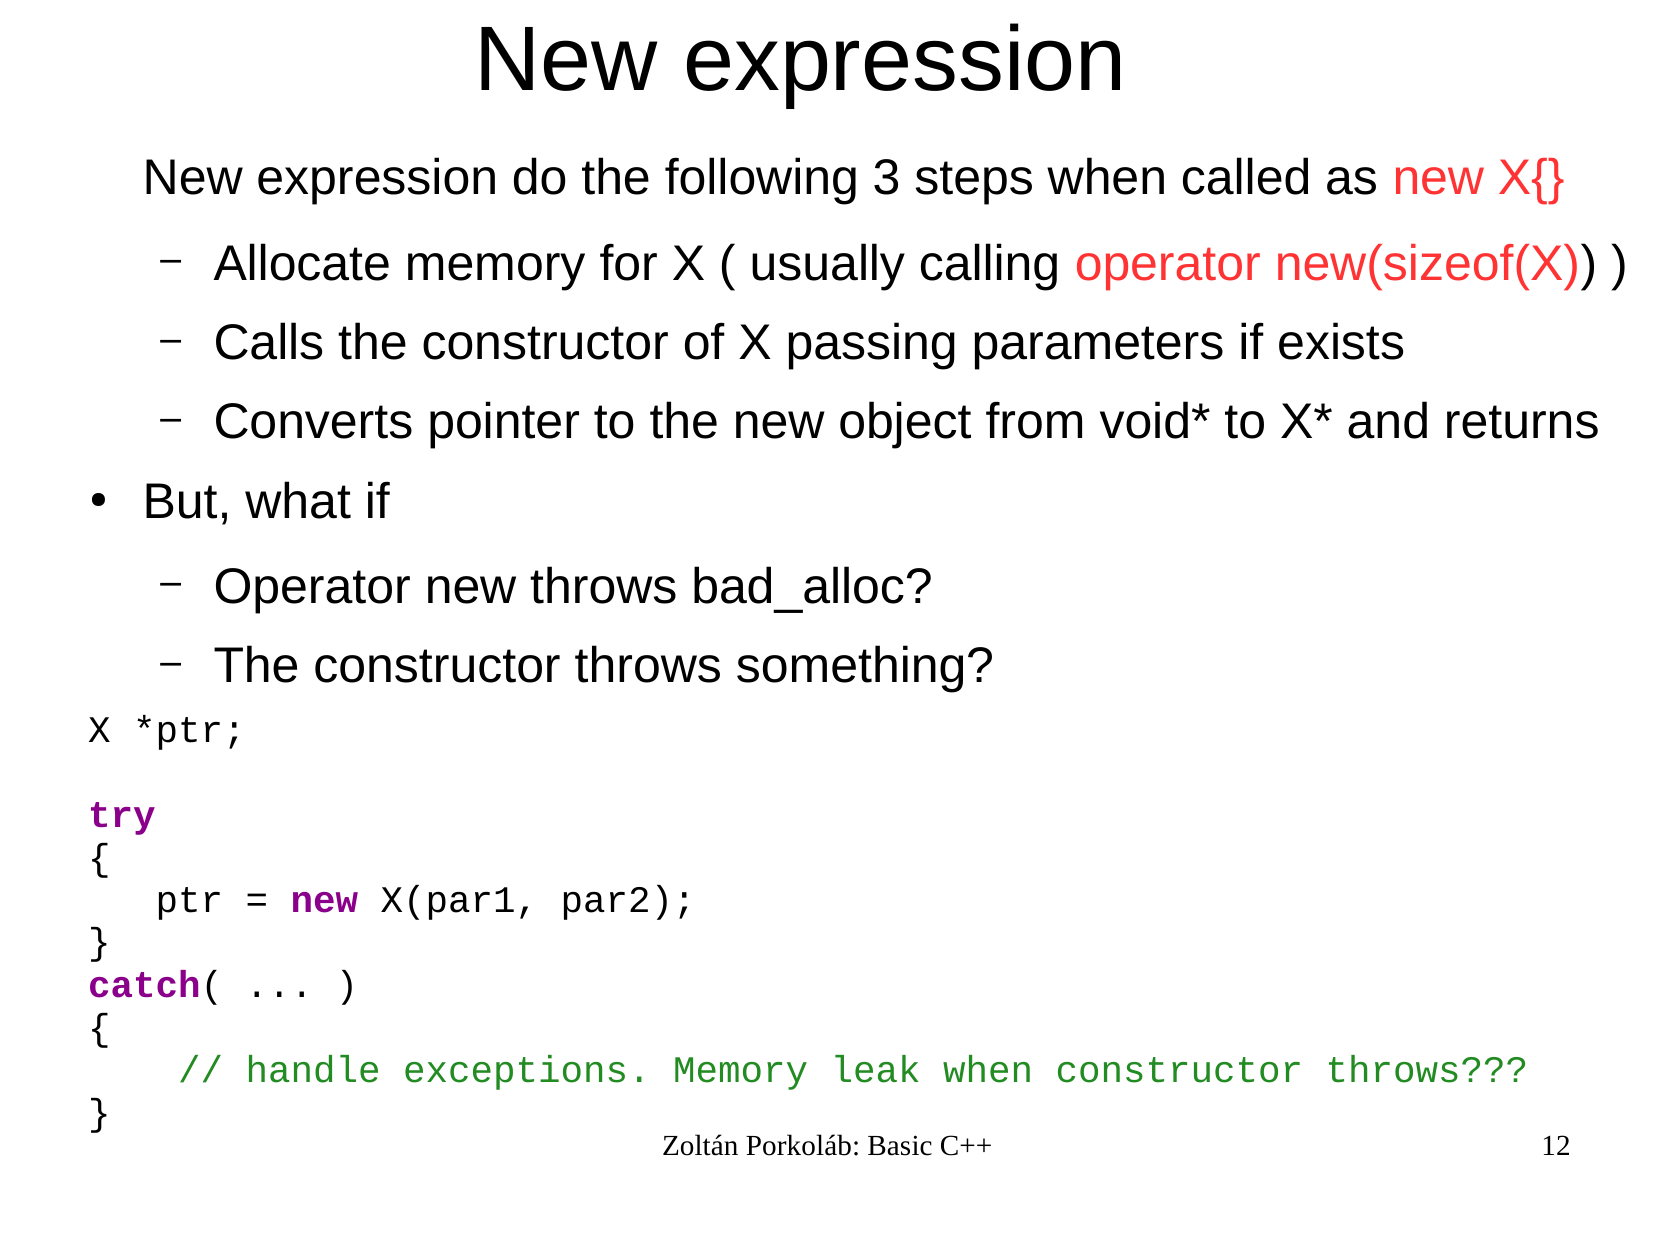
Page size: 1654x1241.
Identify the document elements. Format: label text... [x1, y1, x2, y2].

text_box X *ptr; try { ptr = new X(par1, par2); } catch( ... ) { // handle exceptions. Memory leak when constructor throws??? } [73, 703, 1637, 1169]
list New expression do the following 3 steps when called as new X{} Allocate memory for X ( usually calling operator new(sizeof(X)) ) Calls the constructor of X passing parameters if exists Converts pointer to the new object from void* to X* and returns But, what if Operator new throws bad_alloc? The constructor throws something? [71, 149, 1654, 811]
title New expression [56, 0, 1546, 163]
